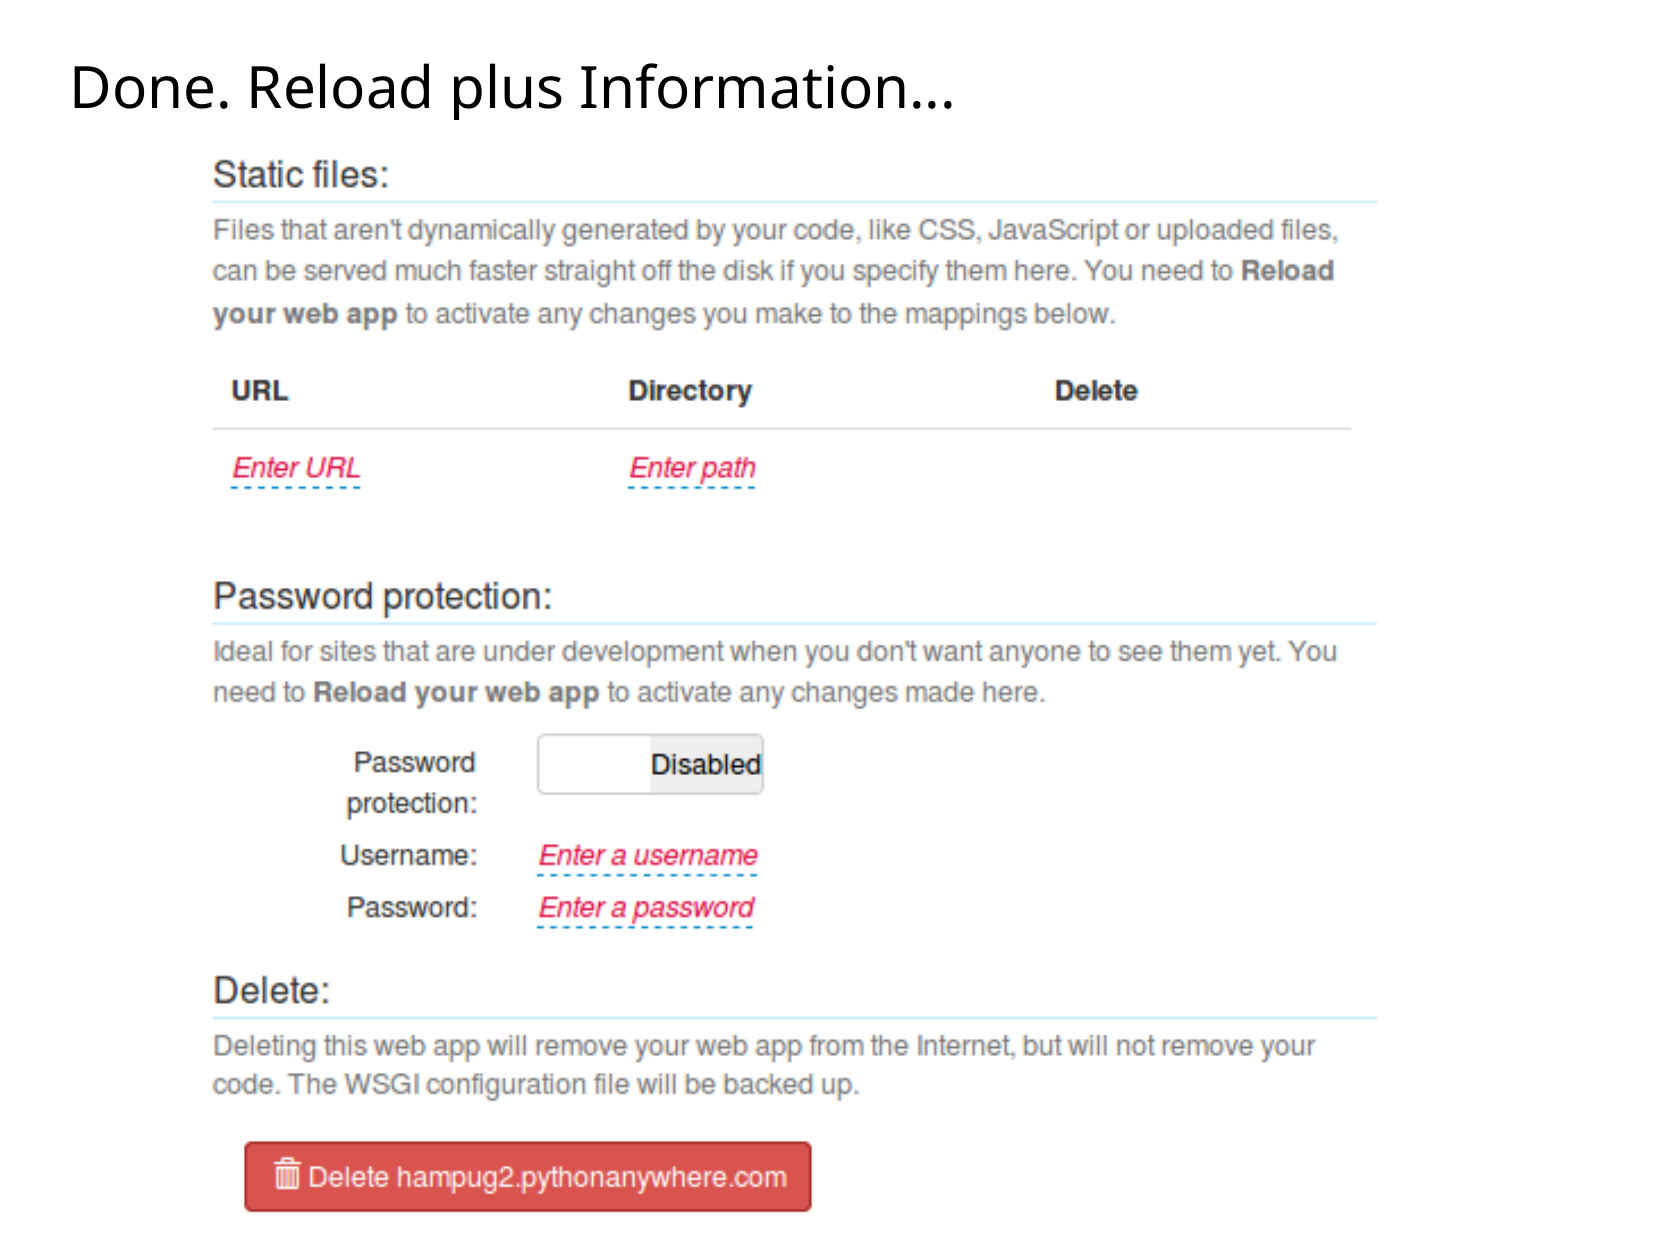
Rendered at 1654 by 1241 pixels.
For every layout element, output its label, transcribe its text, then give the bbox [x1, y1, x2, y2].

text_box Done. Reload plus Information... [69, 34, 1558, 138]
picture [202, 120, 1377, 1226]
